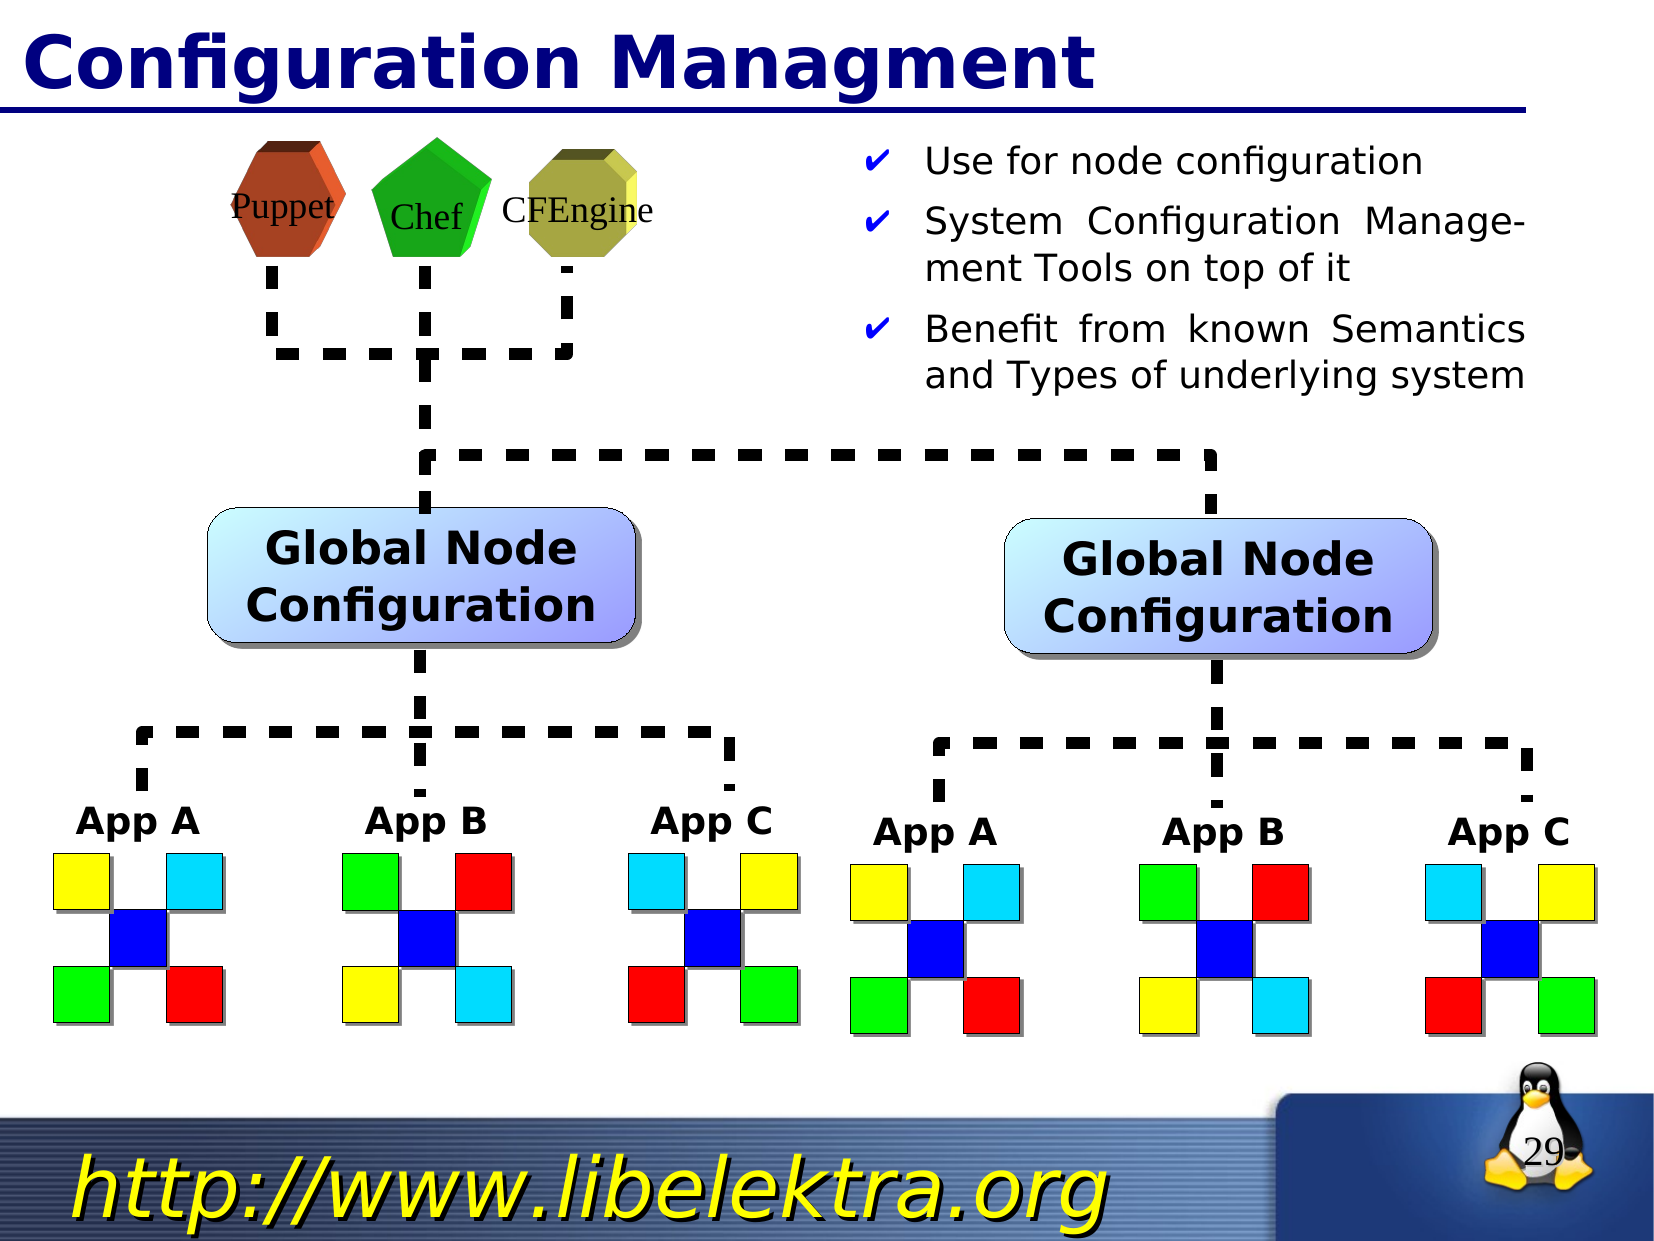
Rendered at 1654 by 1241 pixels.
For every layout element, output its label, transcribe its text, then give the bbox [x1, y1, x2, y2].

text_box <Nummer> [1370, 1122, 1566, 1178]
text_box Global Node Configuration [207, 507, 636, 643]
text_box [1139, 864, 1309, 1034]
text_box App B [1161, 807, 1286, 852]
text_box App A [75, 797, 201, 841]
text_box CFEngine [628, 177, 635, 221]
text_box Global Node Configuration [1004, 518, 1433, 654]
text_box App C [1447, 807, 1571, 852]
text_box [1425, 864, 1595, 1034]
text_box App B [364, 797, 489, 841]
text_box App C [650, 797, 774, 841]
text_box [628, 853, 798, 1023]
picture [0, 1061, 1654, 1241]
text_box Configuration Managment [22, 14, 1611, 111]
list Use for node configuration System Configuration Manage-ment Tools on top of it Benefit from known Semantics and Types of underlying system [850, 129, 1565, 449]
text_box [53, 853, 223, 1023]
text_box [342, 853, 512, 1023]
text_box App A [872, 807, 998, 852]
text_box [850, 864, 1020, 1034]
